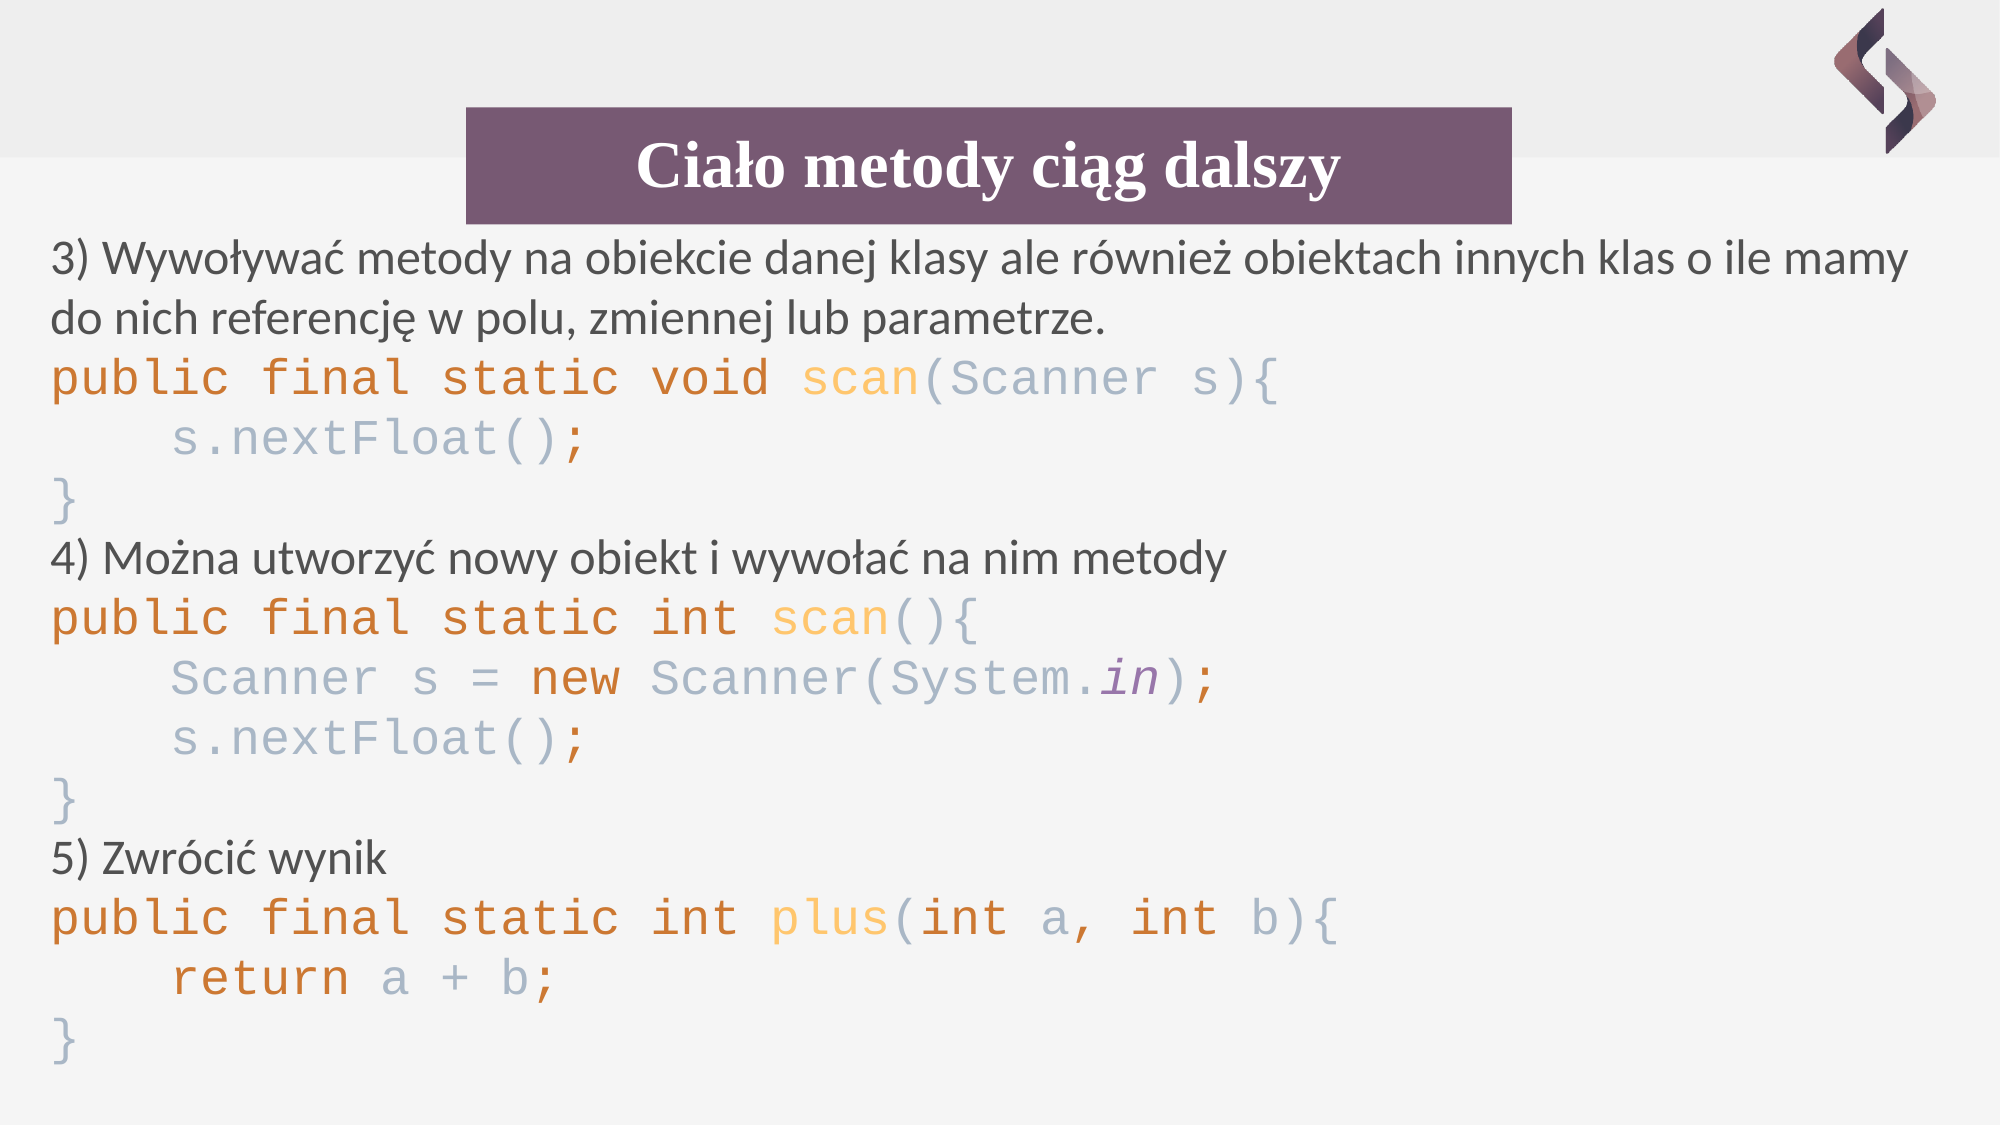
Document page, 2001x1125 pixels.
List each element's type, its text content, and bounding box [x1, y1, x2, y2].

text_box 3) Wywoływać metody na obiekcie danej klasy ale również obiektach innych klas o ile mamy do nich referencję w polu, zmiennej lub parametrze. public final static void scan(Scanner s){ s.nextFloat(); } 4) Można utworzyć nowy obiekt i wywołać na nim metody public final static int scan(){ Scanner s = new Scanner(System.in); s.nextFloat(); } 5) Zwrócić wynik public final static int plus(int a, int b){ return a + b; } [35, 47, 1938, 1087]
picture [1787, 0, 2001, 166]
